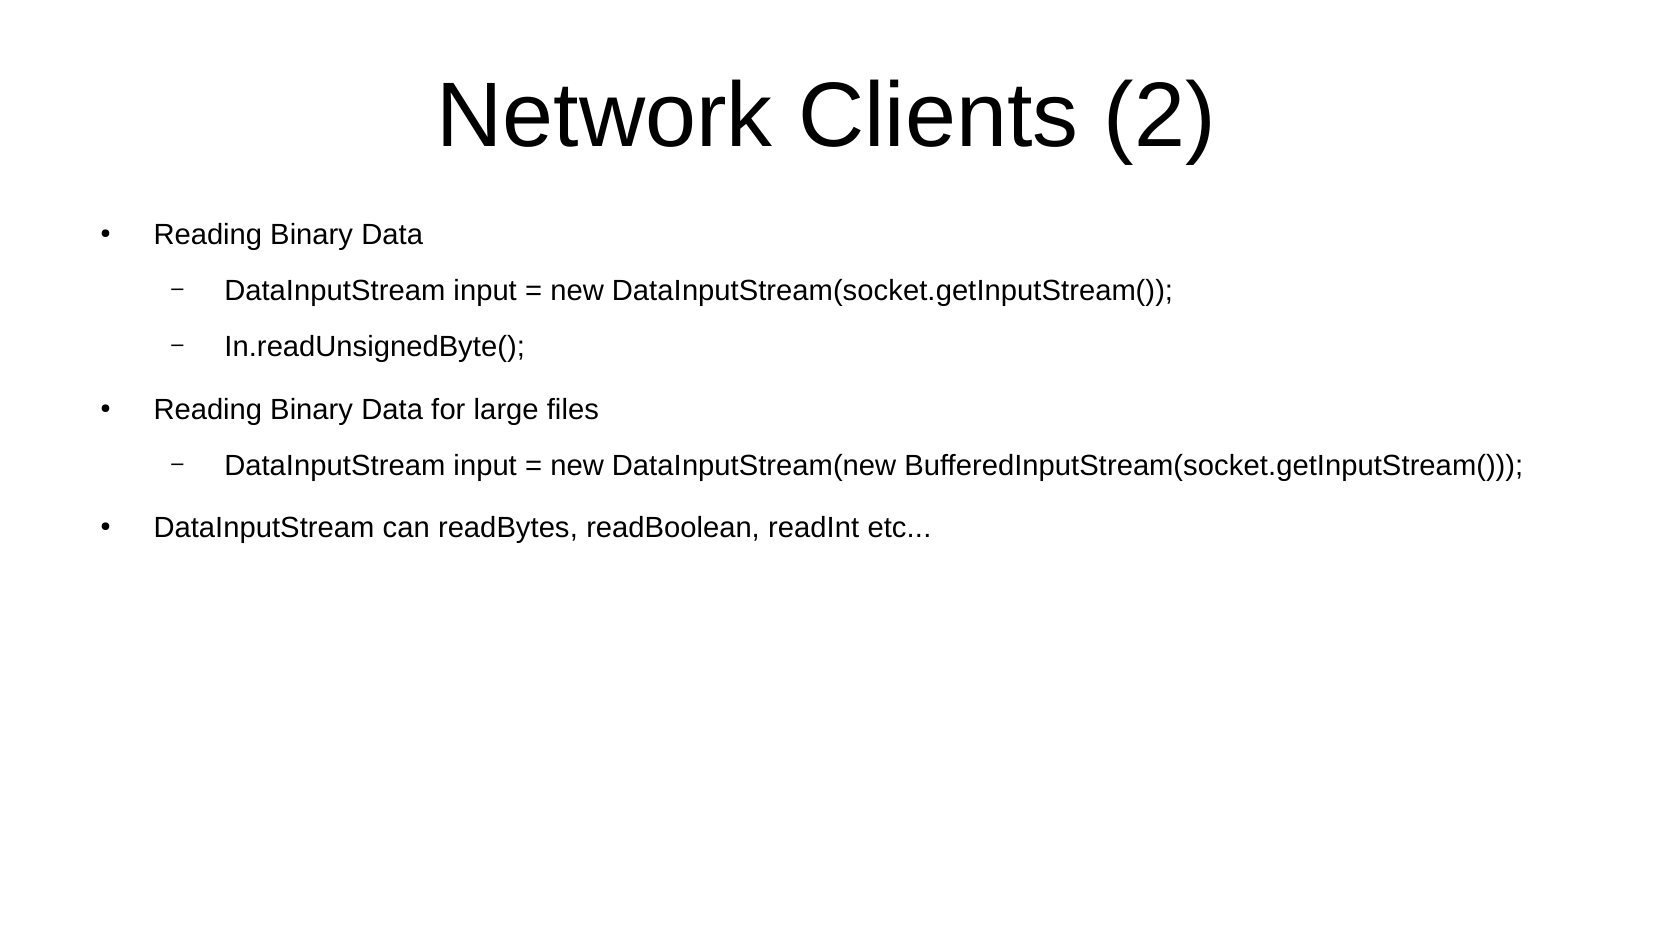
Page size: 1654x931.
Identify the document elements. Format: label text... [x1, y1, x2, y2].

list Reading Binary Data DataInputStream input = new DataInputStream(socket.getInputStream()); In.readUnsignedByte(); Reading Binary Data for large files DataInputStream input = new DataInputStream(new BufferedInputStream(socket.getInputStream())); DataInputStream can readBytes, readBoolean, readInt etc... [82, 217, 1571, 758]
title Network Clients (2) [82, 37, 1571, 193]
